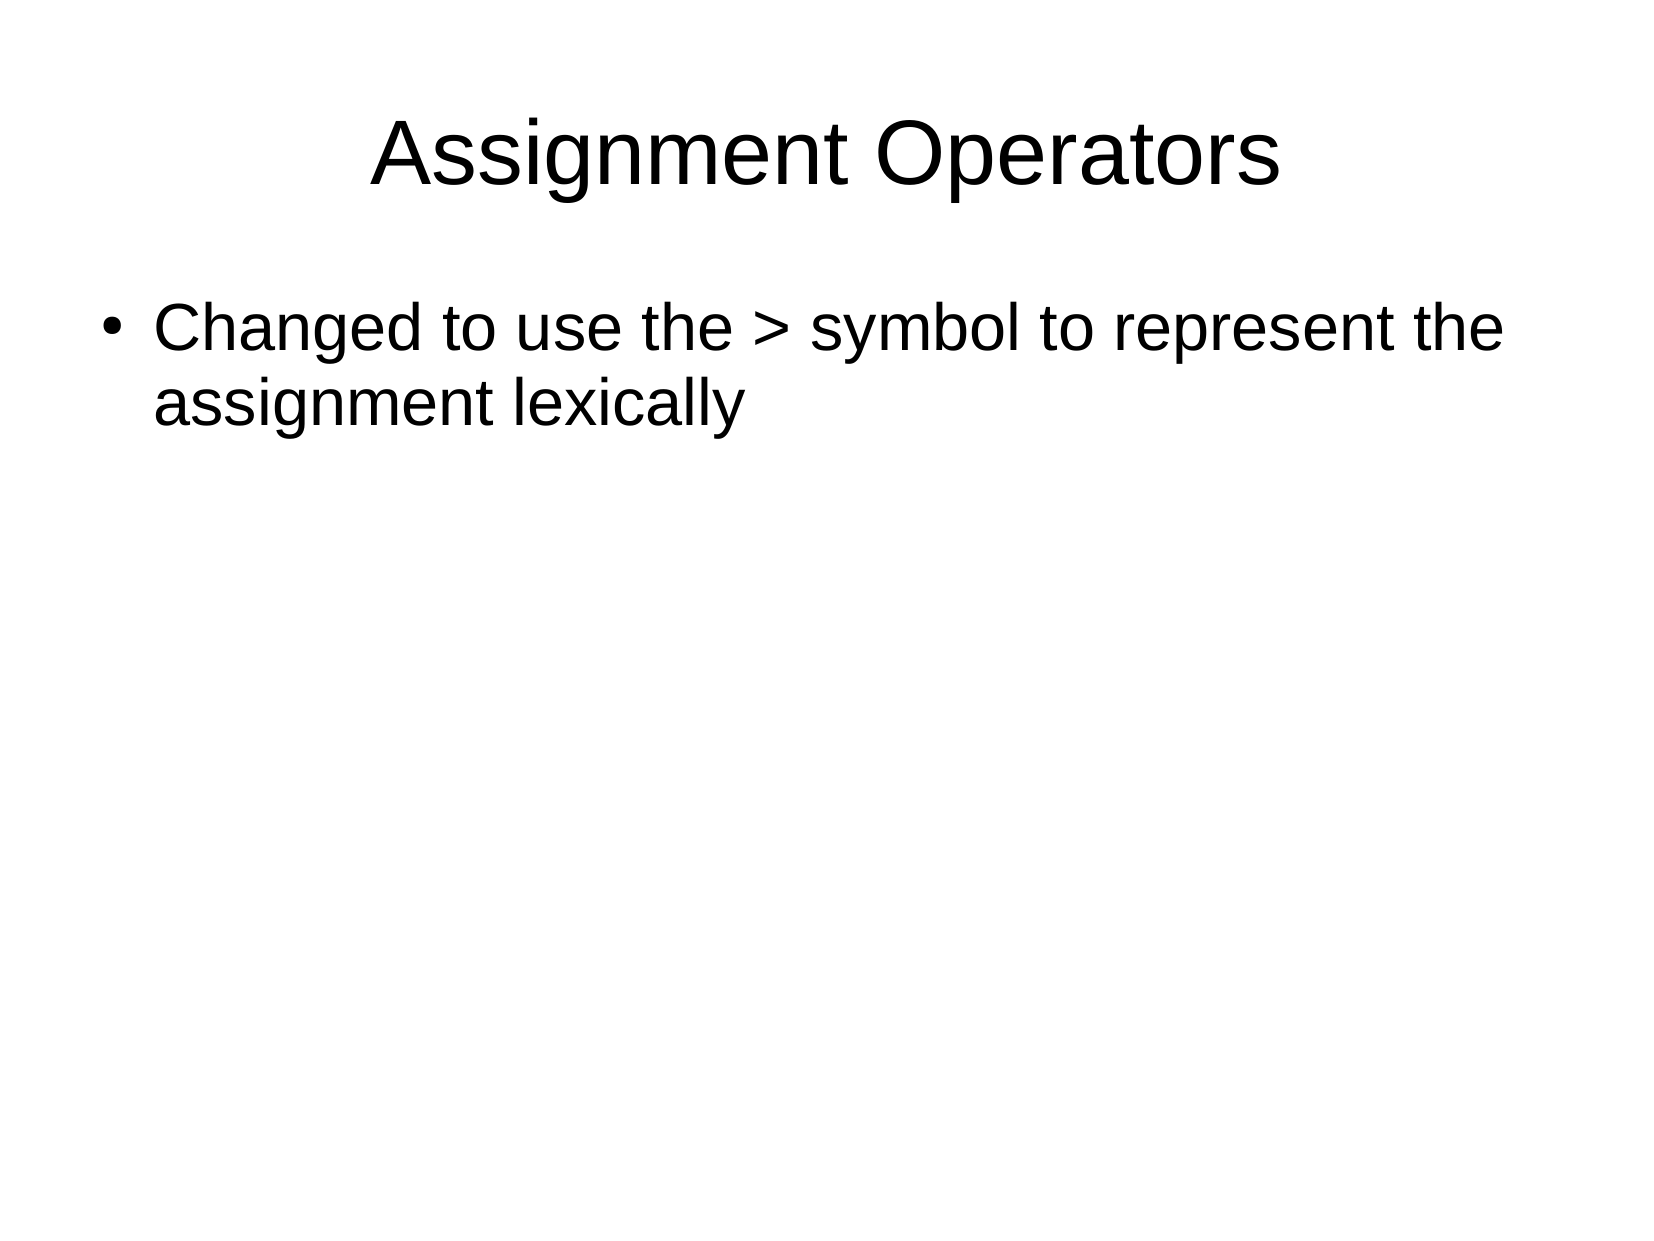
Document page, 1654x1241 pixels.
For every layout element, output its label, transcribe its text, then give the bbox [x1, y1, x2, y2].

title Assignment Operators [82, 49, 1571, 257]
list Changed to use the > symbol to represent the assignment lexically [82, 290, 1571, 1010]
